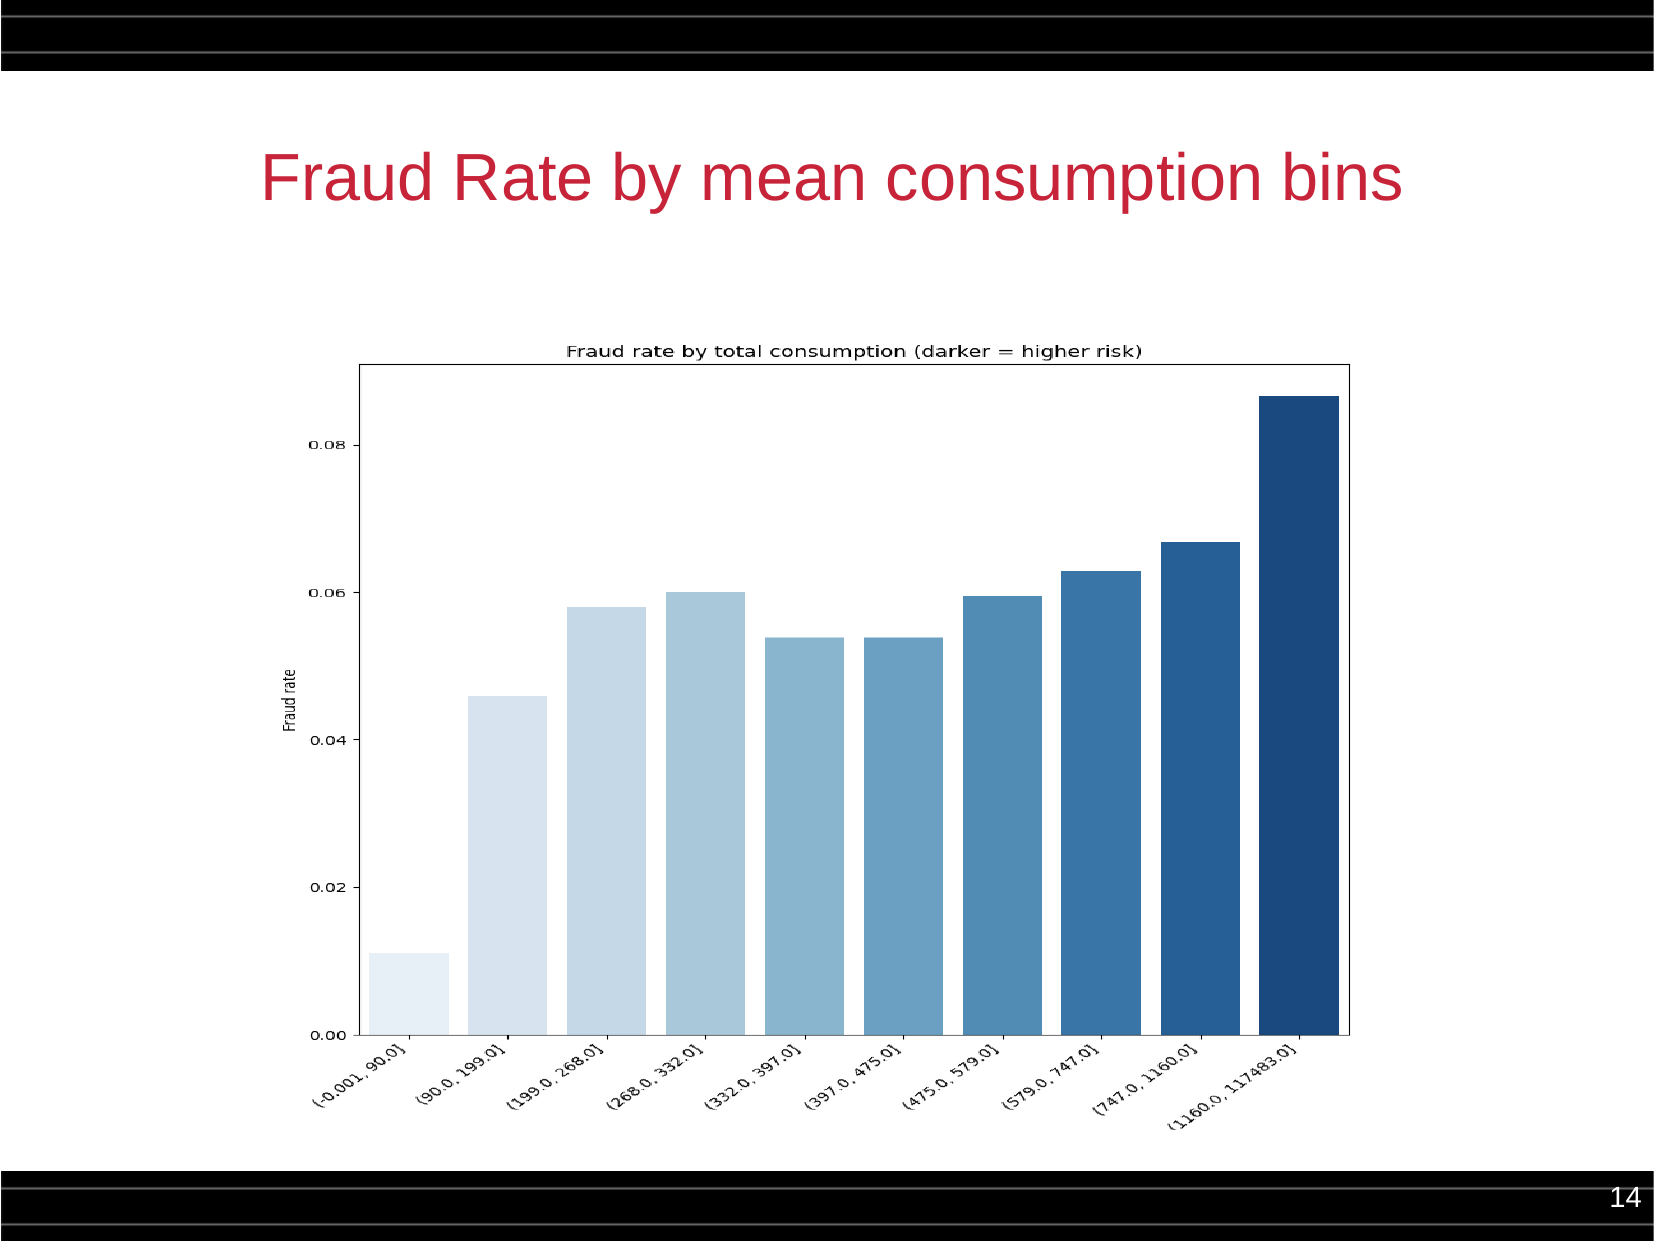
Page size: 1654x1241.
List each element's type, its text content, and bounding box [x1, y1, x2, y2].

picture [1, 0, 1654, 71]
picture [1, 1171, 1654, 1241]
title Fraud Rate by mean consumption bins [129, 59, 1536, 296]
picture [200, 259, 1477, 1130]
